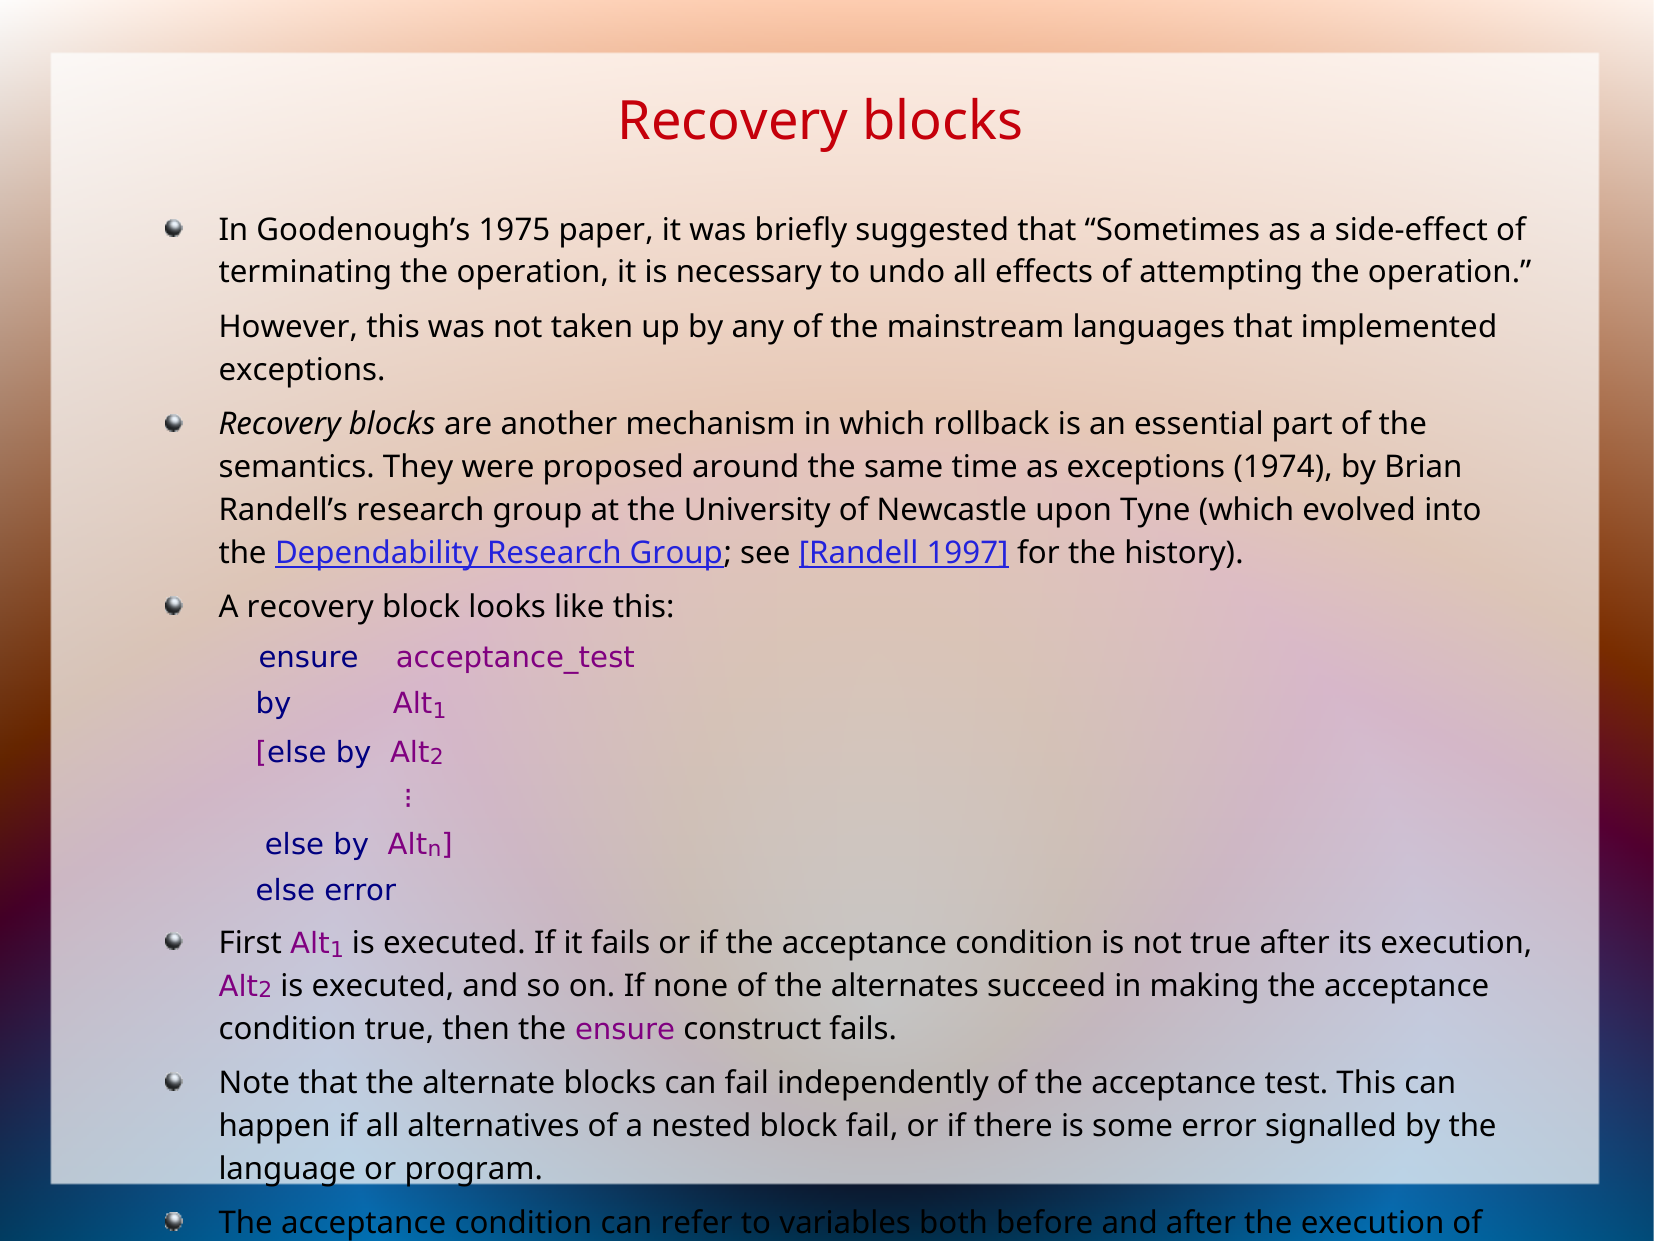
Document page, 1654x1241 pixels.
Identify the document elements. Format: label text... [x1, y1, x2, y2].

title Recovery blocks [76, 59, 1565, 178]
list In Goodenough’s 1975 paper, it was briefly suggested that “Sometimes as a side-effect of terminating the operation, it is necessary to undo all effects of attempting the operation.” However, this was not taken up by any of the mainstream languages that implemented exceptions. Recovery blocks are another mechanism in which rollback is an essential part of the semantics. They were proposed around the same time as exceptions (1974), by Brian Randell’s research group at the University of Newcastle upon Tyne (which evolved into the Dependability Research Group; see [Randell 1997] for the history). A recovery block looks like this: ensure acceptance_test by Alt1 [else by Alt2 ⁝ else by Altn] else error First Alt1 is executed. If it fails or if the acceptance condition is not true after its execution, Alt2 is executed, and so on. If none of the alternates succeed in making the acceptance condition true, then the ensure construct fails. Note that the alternate blocks can fail independently of the acceptance test. This can happen if all alternatives of a nested block fail, or if there is some error signalled by the language or program. The acceptance condition can refer to variables both before and after the execution of the alternates. [147, 206, 1536, 1193]
picture [0, 0, 1654, 1241]
picture [351, 1218, 361, 1231]
